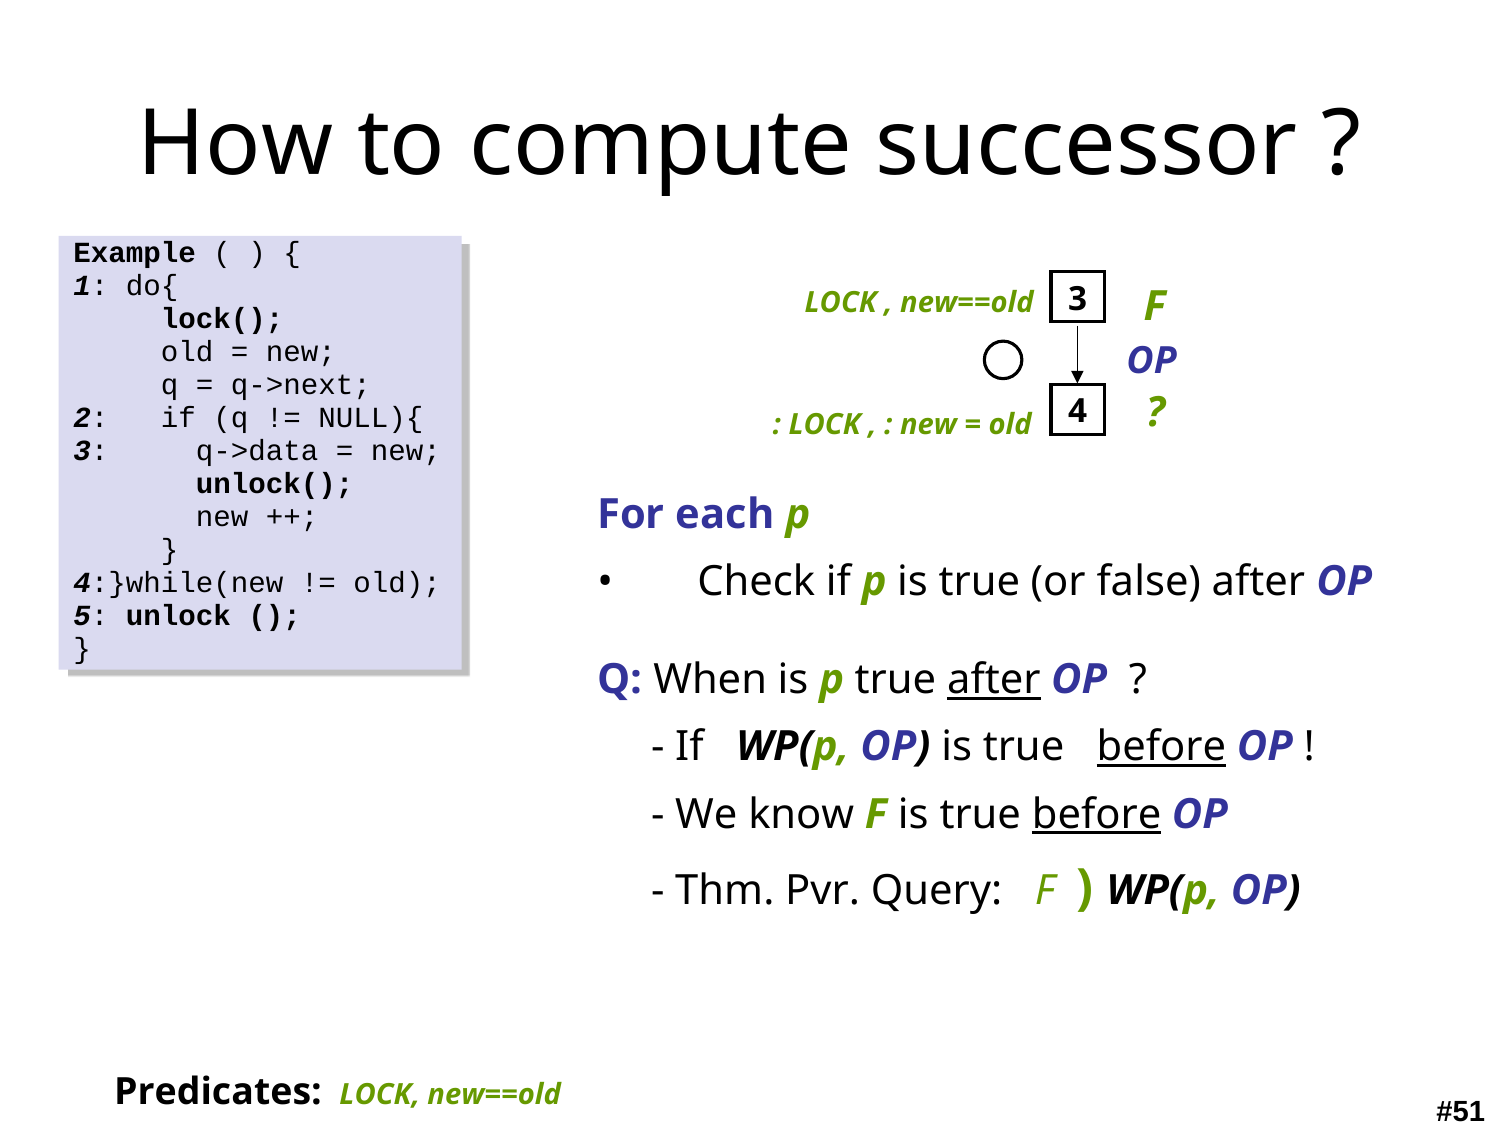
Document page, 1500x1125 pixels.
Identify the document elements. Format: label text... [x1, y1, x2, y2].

text_box LOCK , new==old [750, 279, 1034, 327]
title How to compute successor ? [24, 45, 1476, 233]
text_box Example ( ) { 1: do{ lock(); old = new; q = q->next; 2: if (q != NULL){ 3: q->data = new; unlock(); new ++; } 4:}while(new != old); 5: unlock (); } [58, 235, 462, 670]
text_box : LOCK , : new = old [694, 401, 1032, 449]
text_box 4 [1051, 384, 1105, 435]
text_box For each p Check if p is true (or false) after OP Q: When is p true after OP ? - If WP(p, OP) is true before OP ! - We know F is true before OP - Thm. Pvr. Query: F ) WP(p, OP) [582, 475, 1433, 795]
text_box Predicates: LOCK, new==old [99, 1064, 596, 1121]
text_box ? [1127, 382, 1176, 444]
text_box 3 [1051, 271, 1105, 322]
text_box F [1128, 276, 1177, 338]
text_box OP [1111, 333, 1197, 390]
